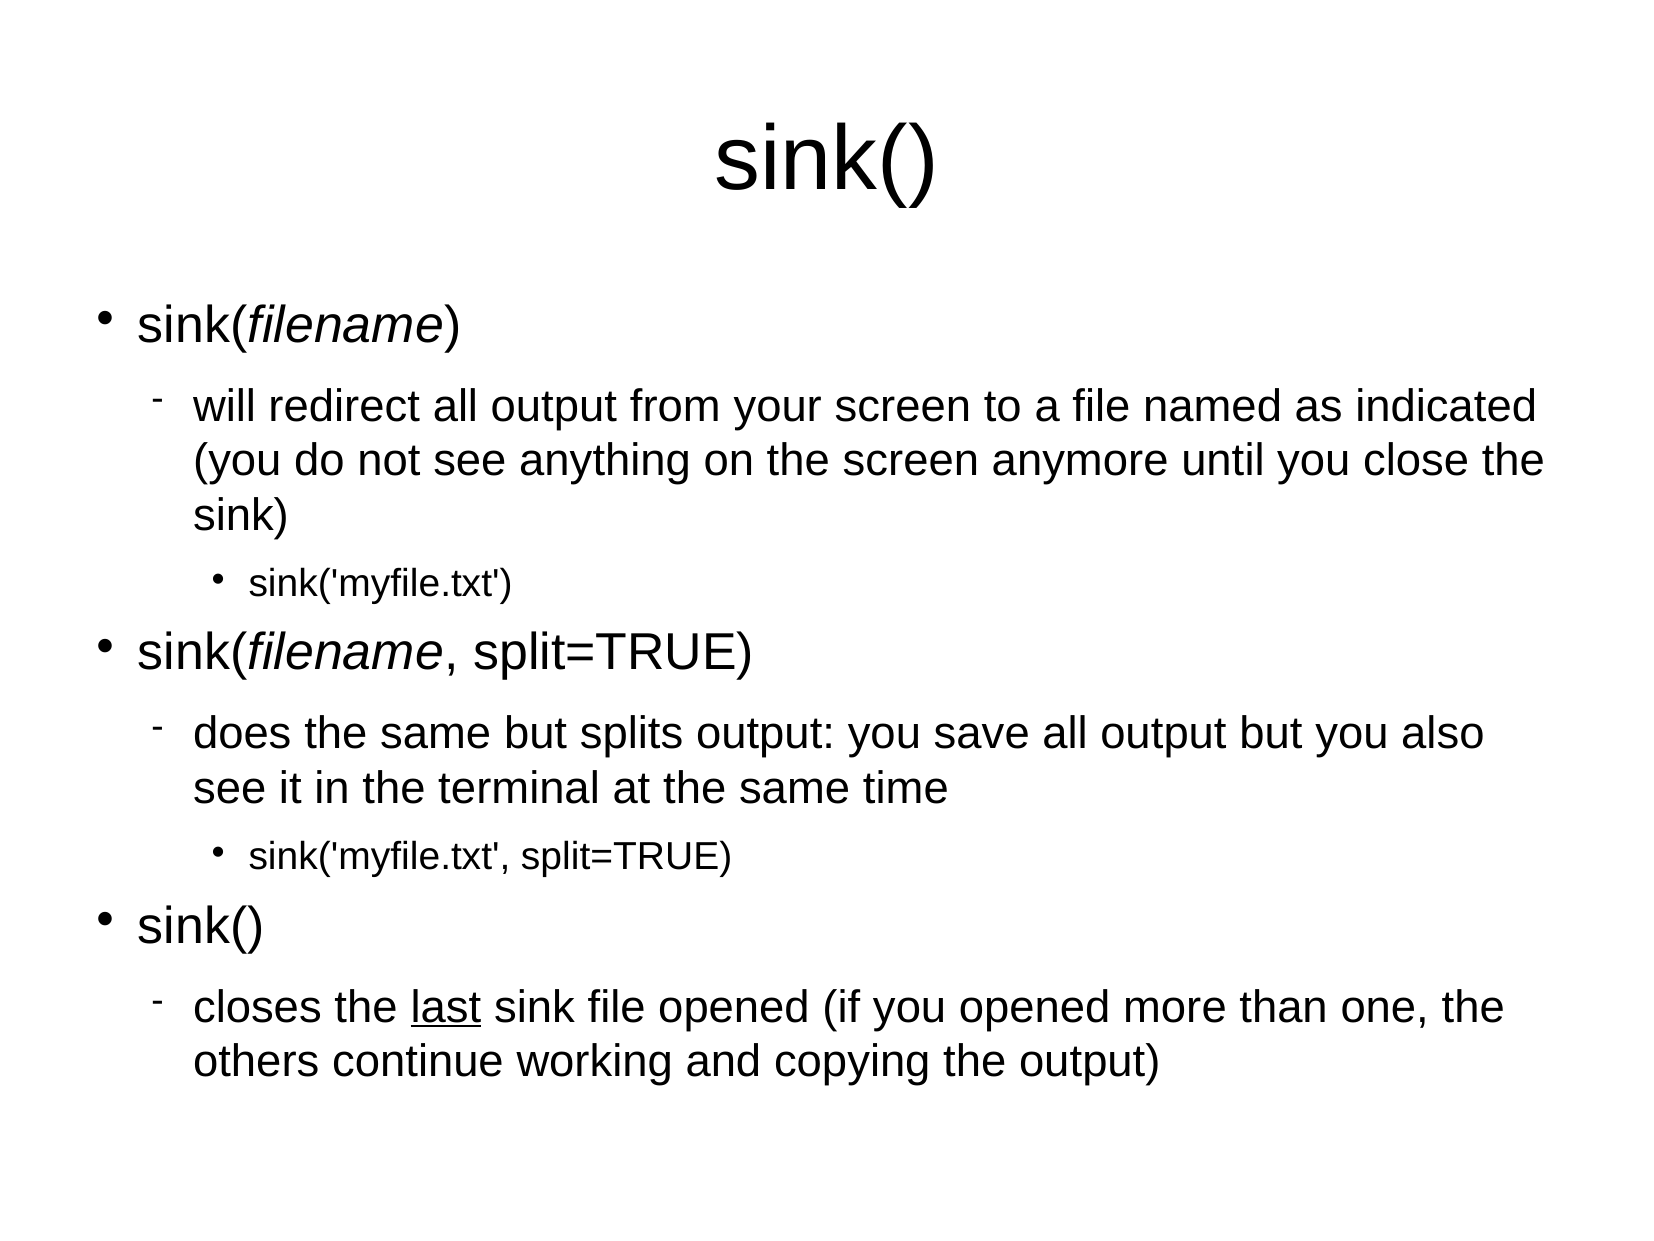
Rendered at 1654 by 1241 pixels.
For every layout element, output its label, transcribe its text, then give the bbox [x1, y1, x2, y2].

text_box sink(filename) will redirect all output from your screen to a file named as indicated (you do not see anything on the screen anymore until you close the sink) sink('myfile.txt') sink(filename, split=TRUE) does the same but splits output: you save all output but you also see it in the terminal at the same time sink('myfile.txt', split=TRUE) sink() closes the last sink file opened (if you opened more than one, the others continue working and copying the output) [82, 290, 1571, 1087]
text_box sink() [82, 49, 1571, 257]
